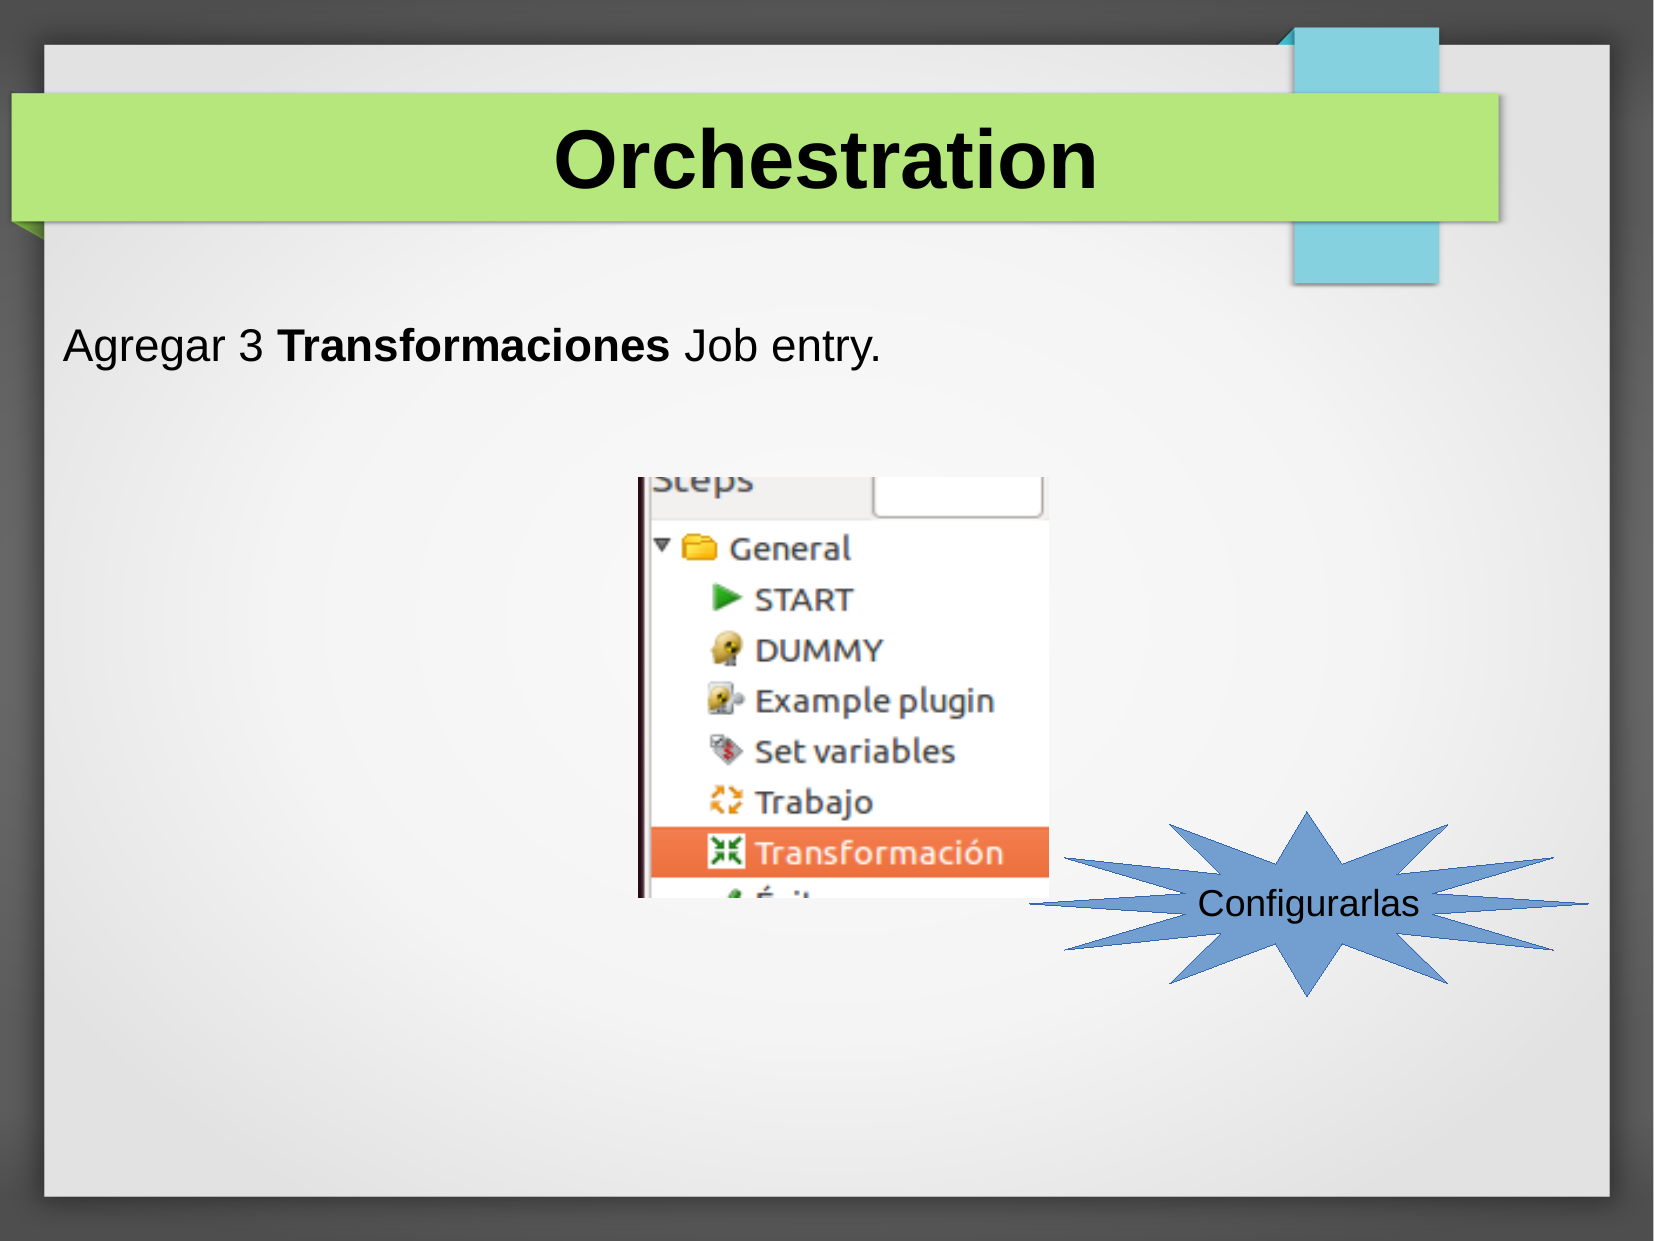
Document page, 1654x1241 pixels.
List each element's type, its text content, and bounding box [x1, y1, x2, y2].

picture [0, 0, 1654, 1241]
text_box Agregar 3 Transformaciones Job entry. [48, 312, 1608, 379]
text_box Configurarlas [1029, 811, 1589, 997]
title Orchestration [70, 106, 1583, 213]
